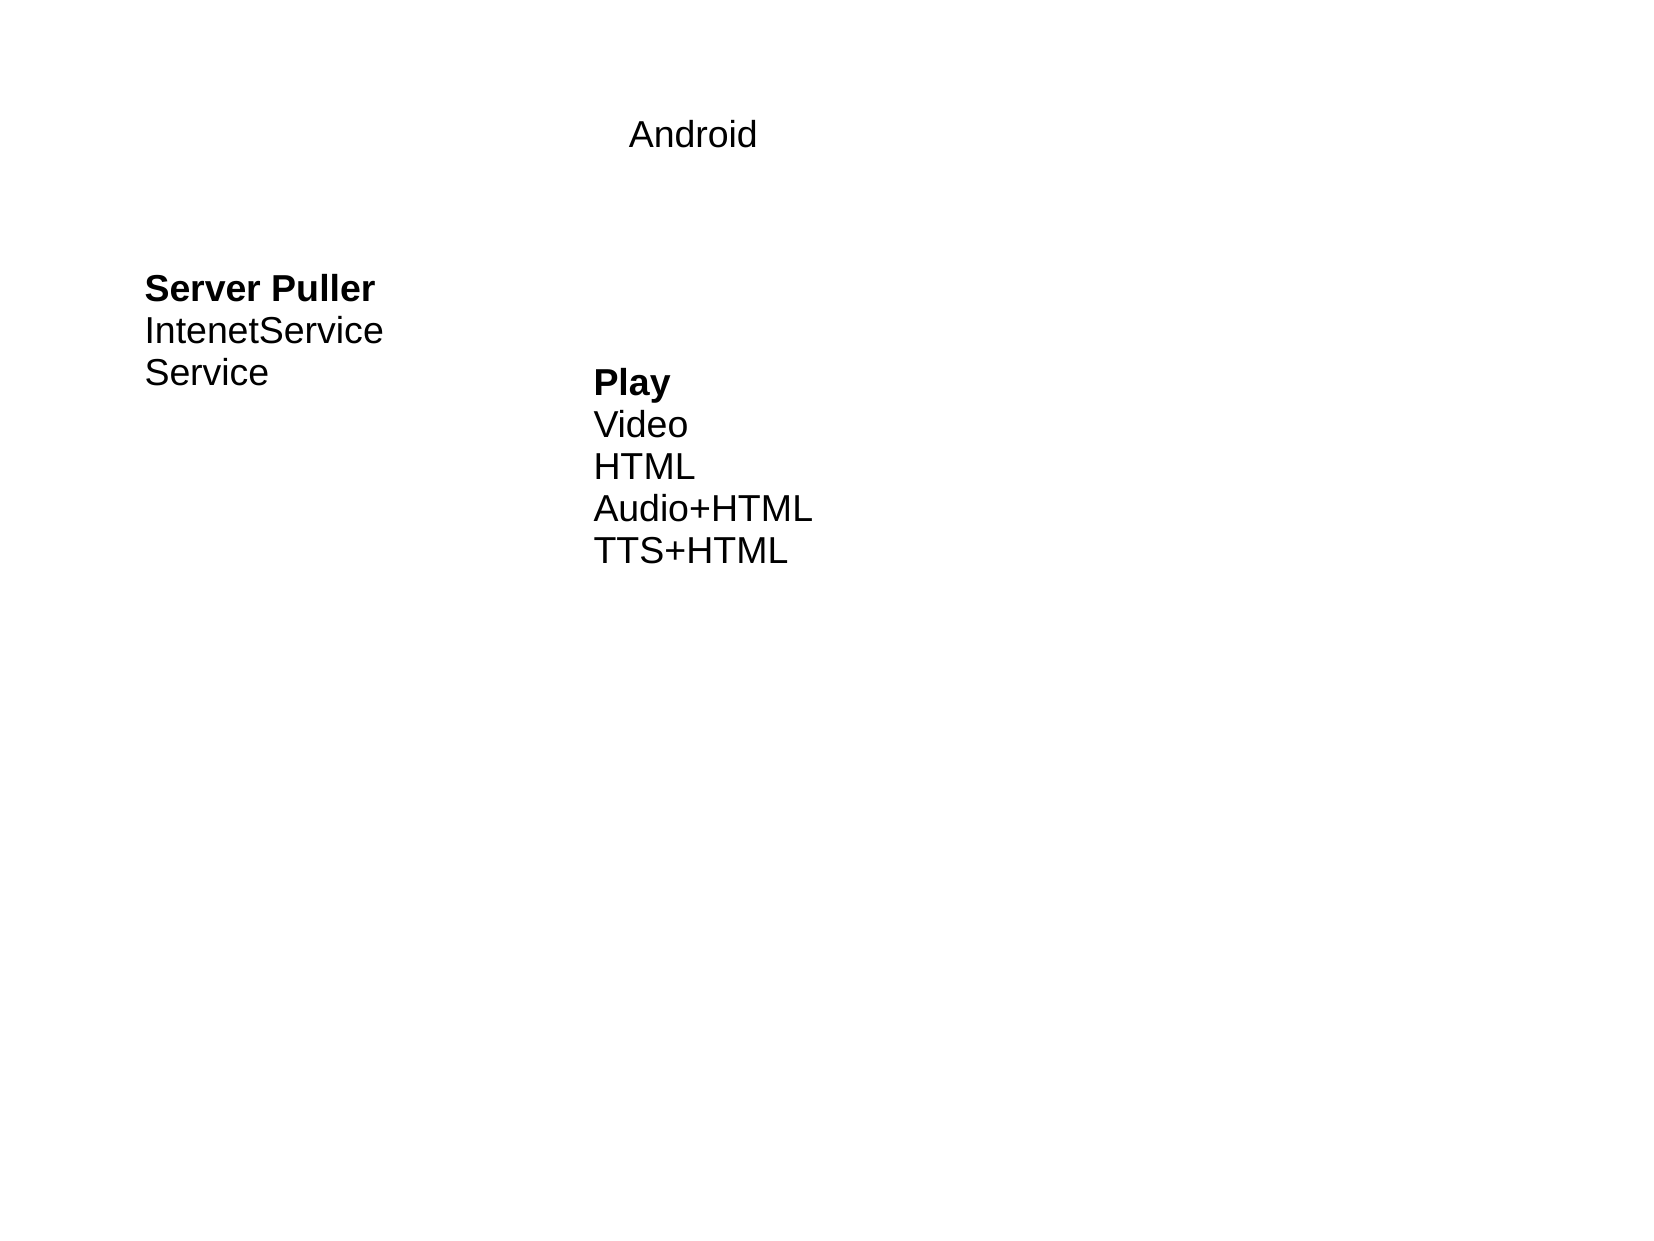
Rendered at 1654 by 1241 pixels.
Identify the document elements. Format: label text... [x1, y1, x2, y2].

text_box Android [614, 106, 773, 164]
text_box Server Puller IntenetService Service [129, 259, 399, 401]
text_box Play Video HTML Audio+HTML TTS+HTML [578, 354, 828, 580]
